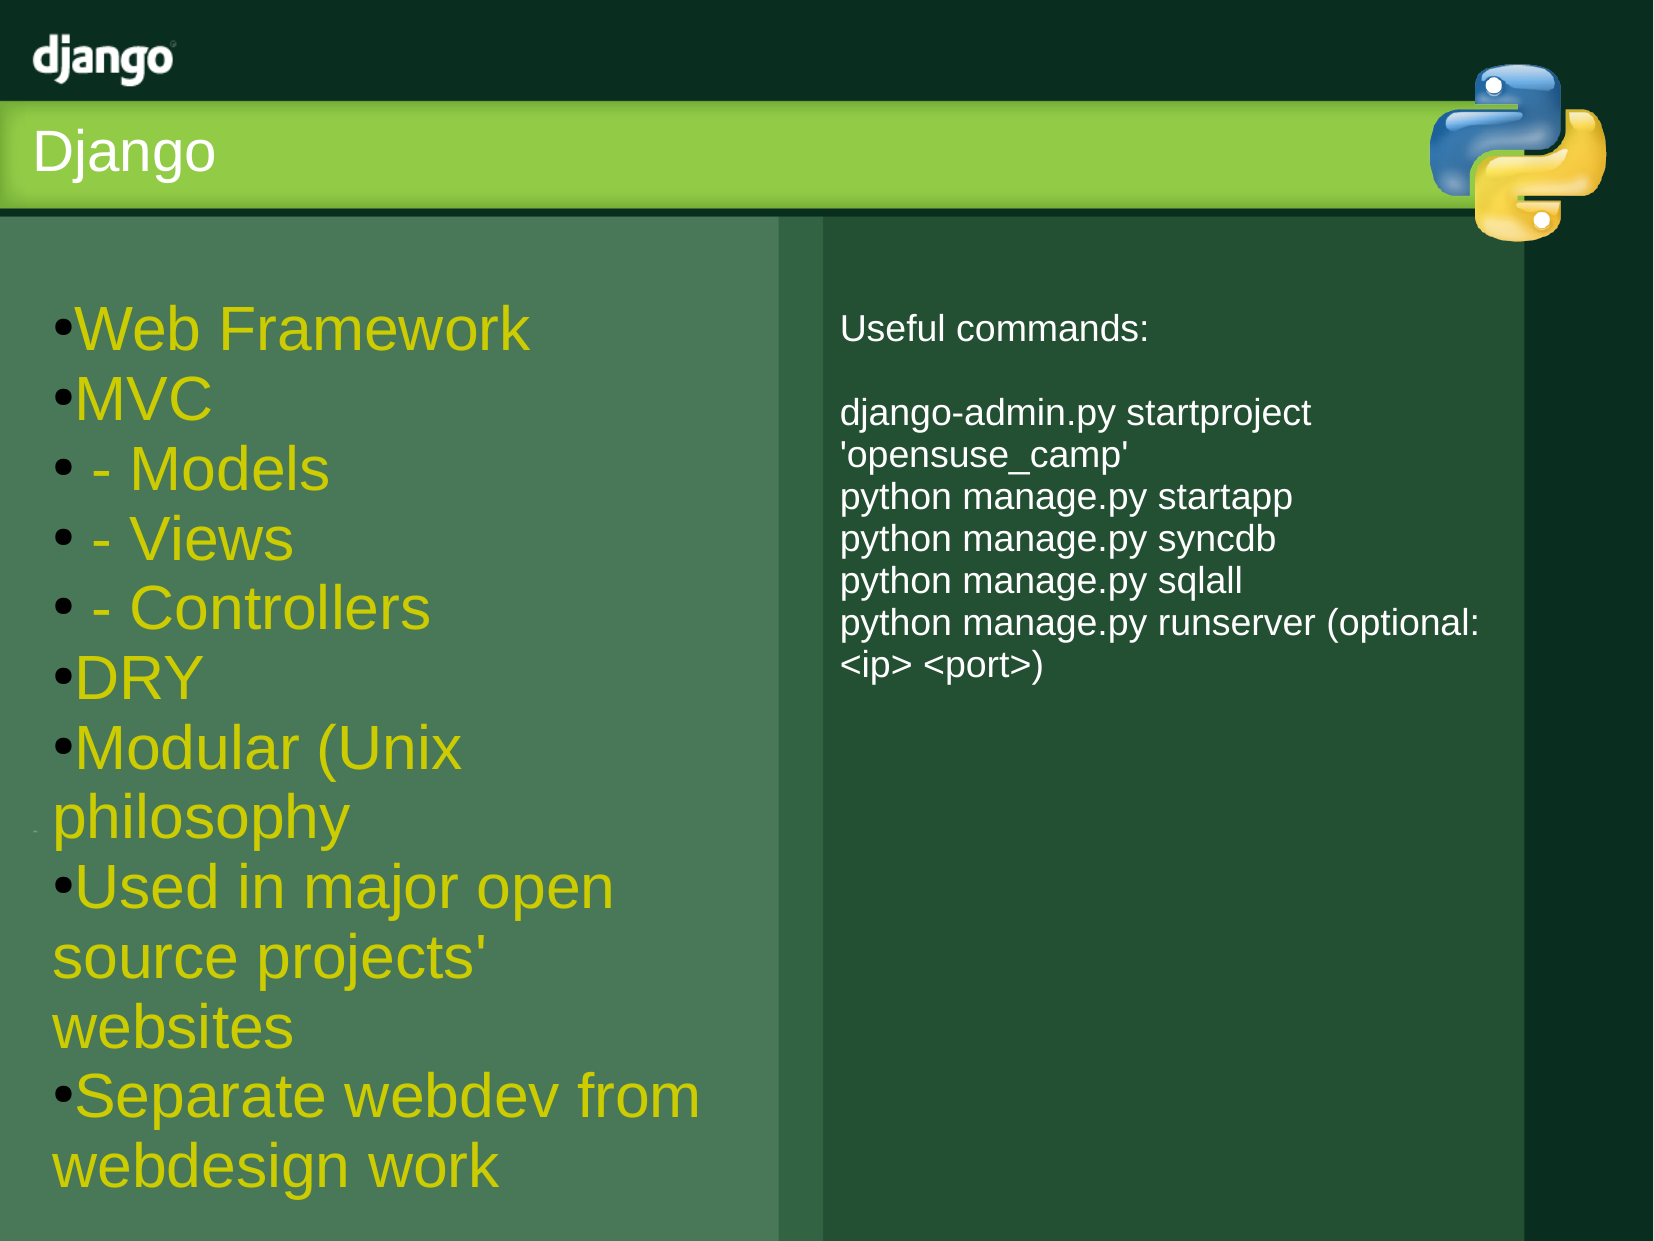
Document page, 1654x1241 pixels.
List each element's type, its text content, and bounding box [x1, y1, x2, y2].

picture [0, 0, 1654, 1241]
text_box Django [17, 111, 1031, 257]
text_box Web Framework MVC - Models - Views - Controllers DRY Modular (Unix philosophy Used in major open source projects' websites Separate webdev from webdesign work [37, 286, 751, 1209]
text_box Useful commands: django-admin.py startproject 'opensuse_camp' python manage.py startapp python manage.py syncdb python manage.py sqlall python manage.py runserver (optional: <ip> <port>) [825, 300, 1501, 1201]
